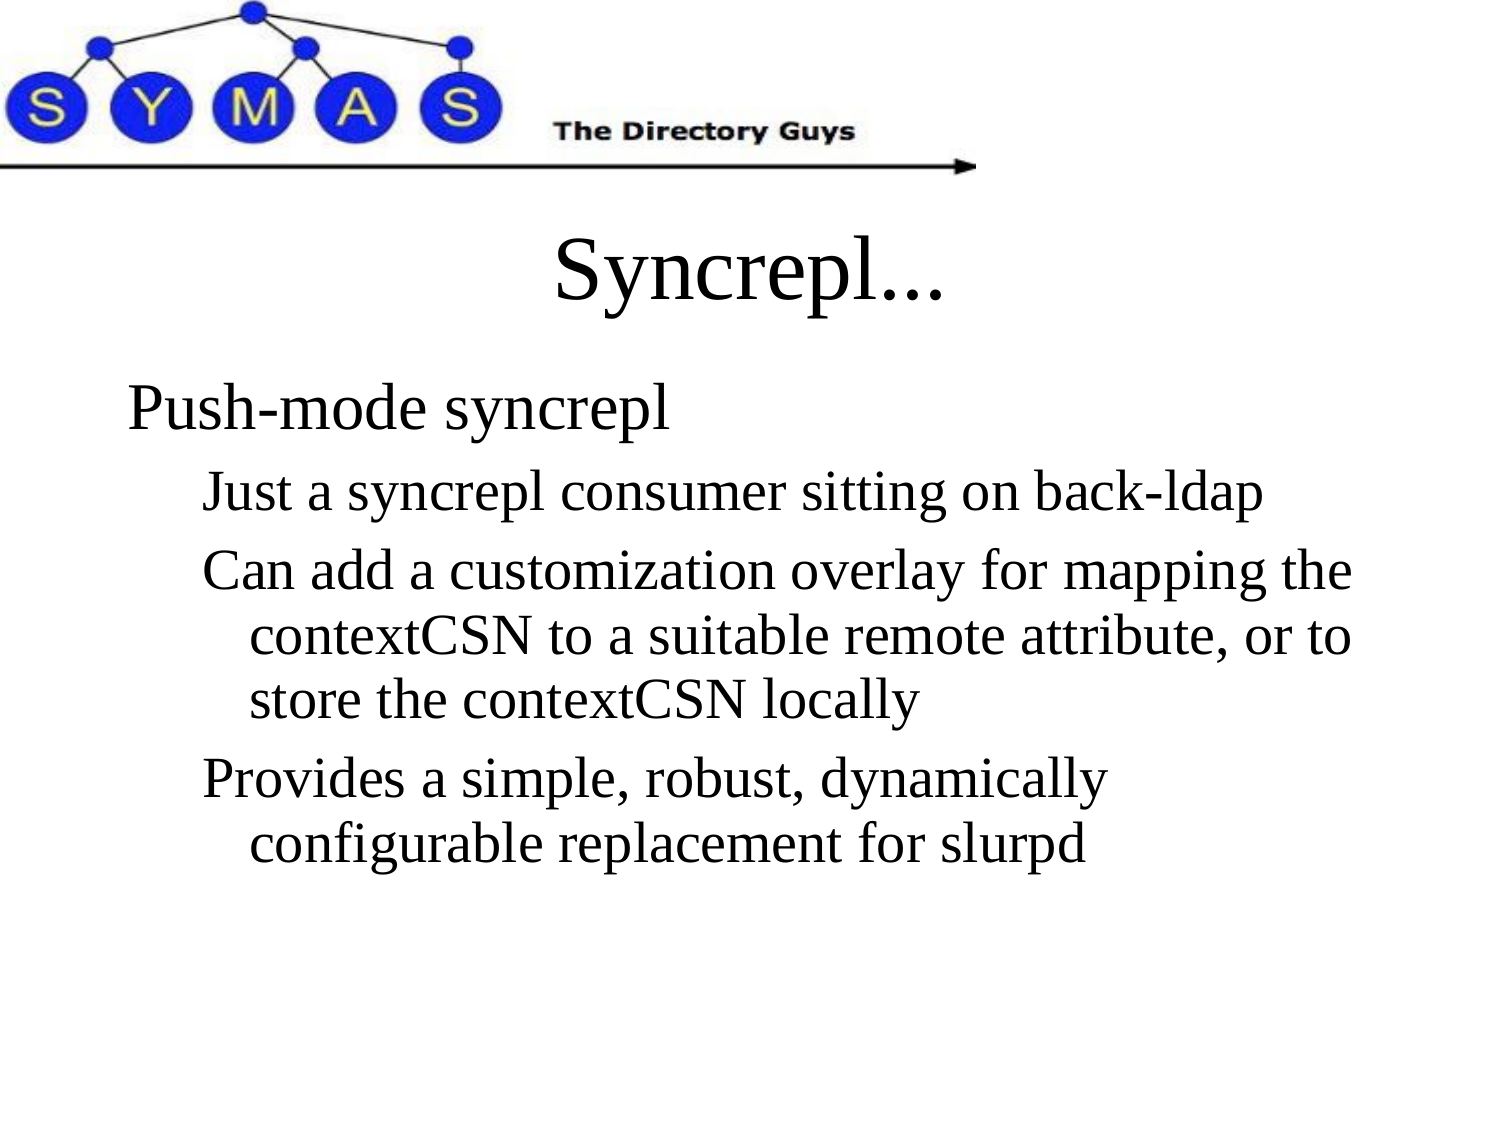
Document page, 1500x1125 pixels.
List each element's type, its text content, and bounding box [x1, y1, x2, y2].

title Syncrepl... [112, 187, 1388, 351]
picture [0, 0, 976, 188]
list Push-mode syncrepl Just a syncrepl consumer sitting on back-ldap Can add a customization overlay for mapping the contextCSN to a suitable remote attribute, or to store the contextCSN locally Provides a simple, robust, dynamically configurable replacement for slurpd [112, 362, 1388, 1038]
